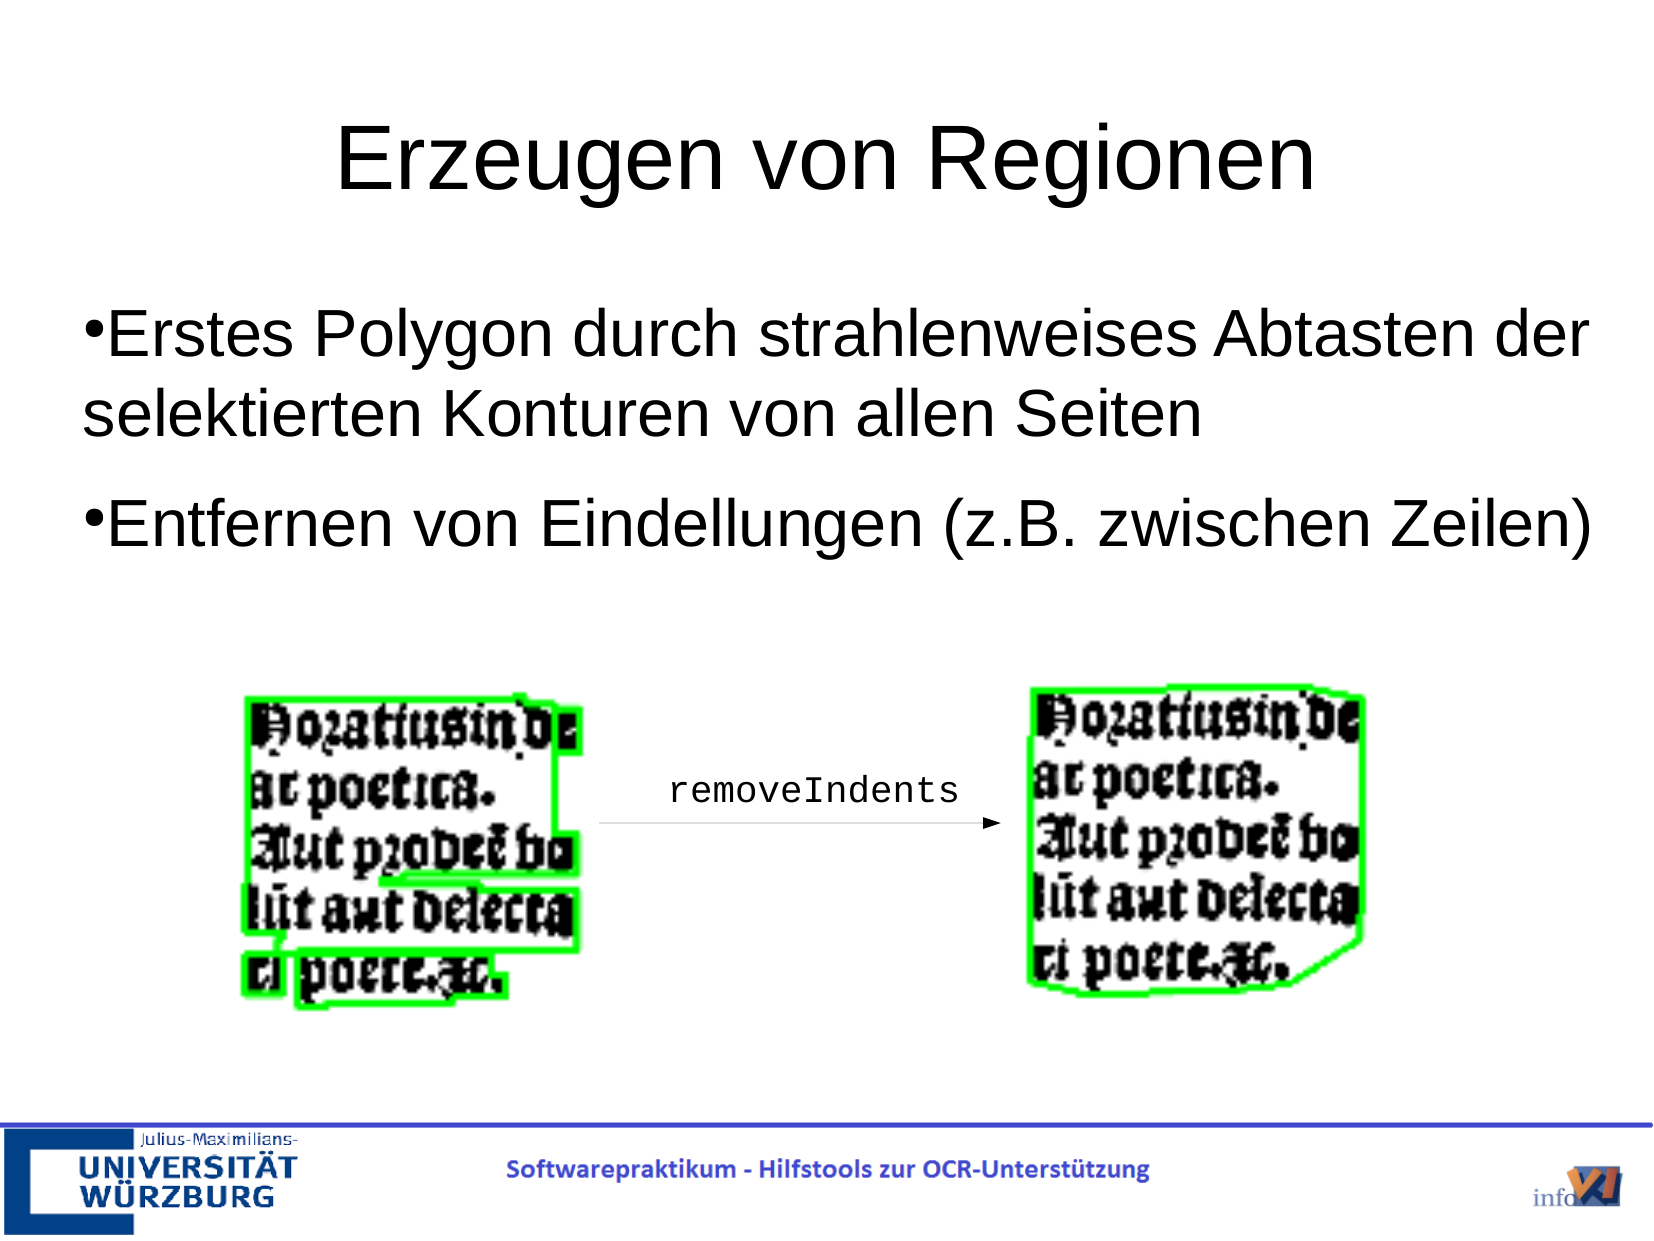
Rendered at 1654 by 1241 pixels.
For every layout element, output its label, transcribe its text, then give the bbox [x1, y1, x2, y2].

picture [1000, 657, 1430, 1027]
title Erzeugen von Regionen [82, 49, 1571, 257]
list Erstes Polygon durch strahlenweises Abtasten der selektierten Konturen von allen Seiten Entfernen von Eindellungen (z.B. zwischen Zeilen) [82, 290, 1607, 1109]
picture [221, 669, 623, 1040]
text_box removeIndents [652, 763, 975, 819]
